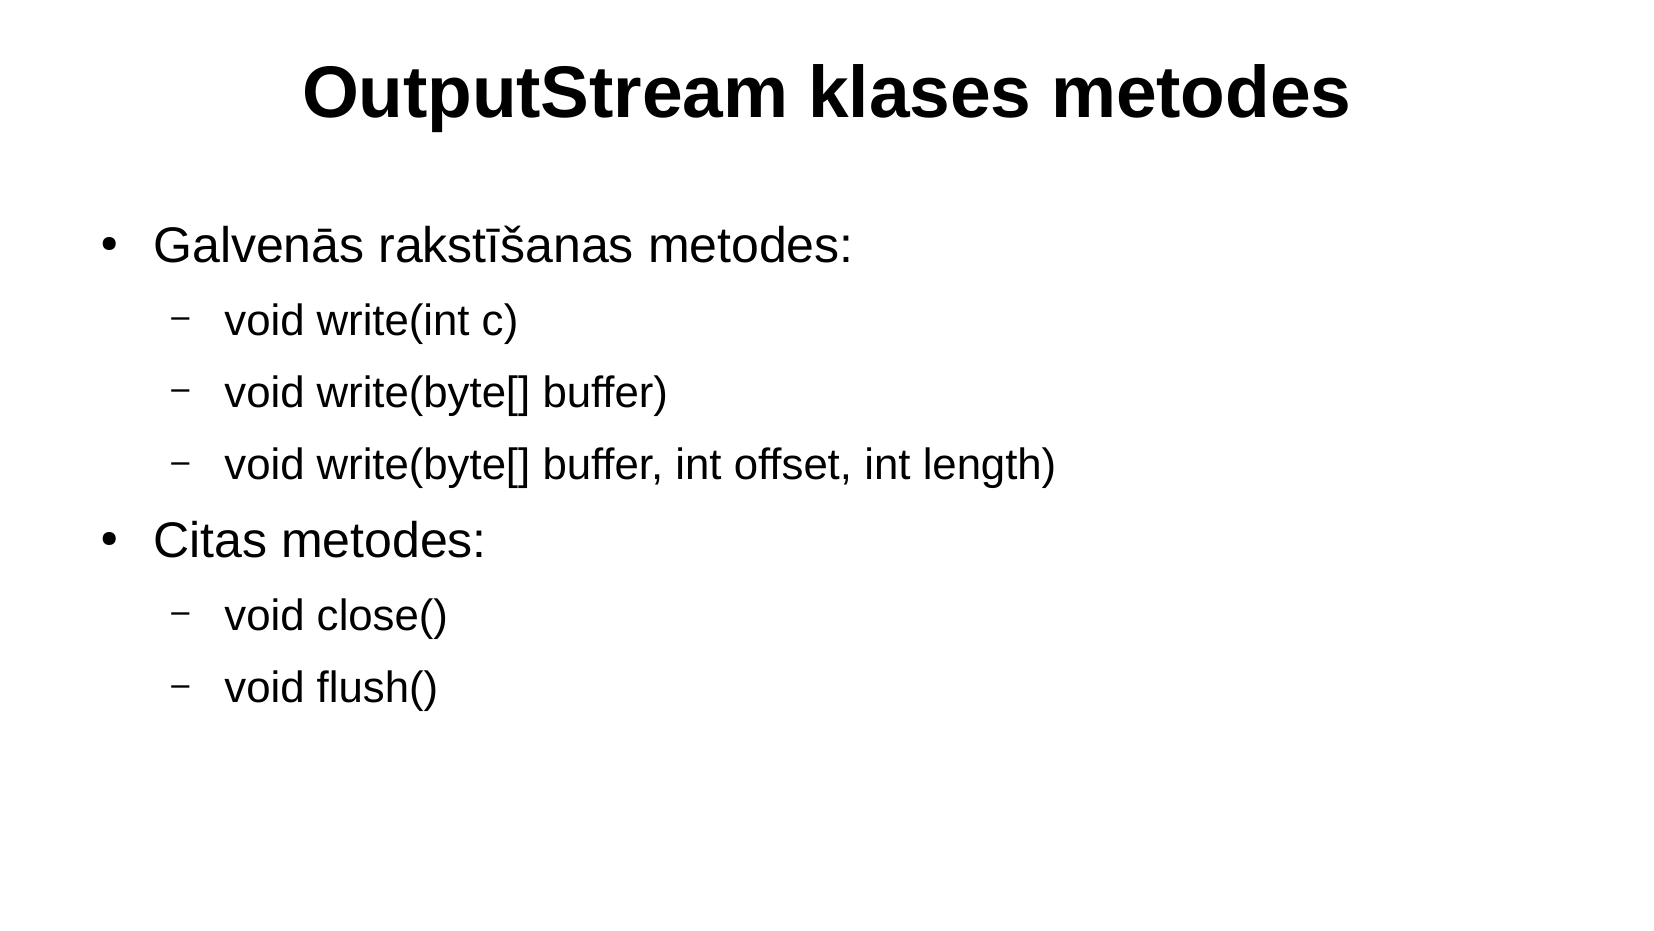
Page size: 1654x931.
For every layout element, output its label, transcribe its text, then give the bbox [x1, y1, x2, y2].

title OutputStream klases metodes [82, 37, 1571, 147]
list Galvenās rakstīšanas metodes: void write(int c) void write(byte[] buffer) void write(byte[] buffer, int offset, int length) Citas metodes: void close() void flush() [82, 217, 1538, 758]
